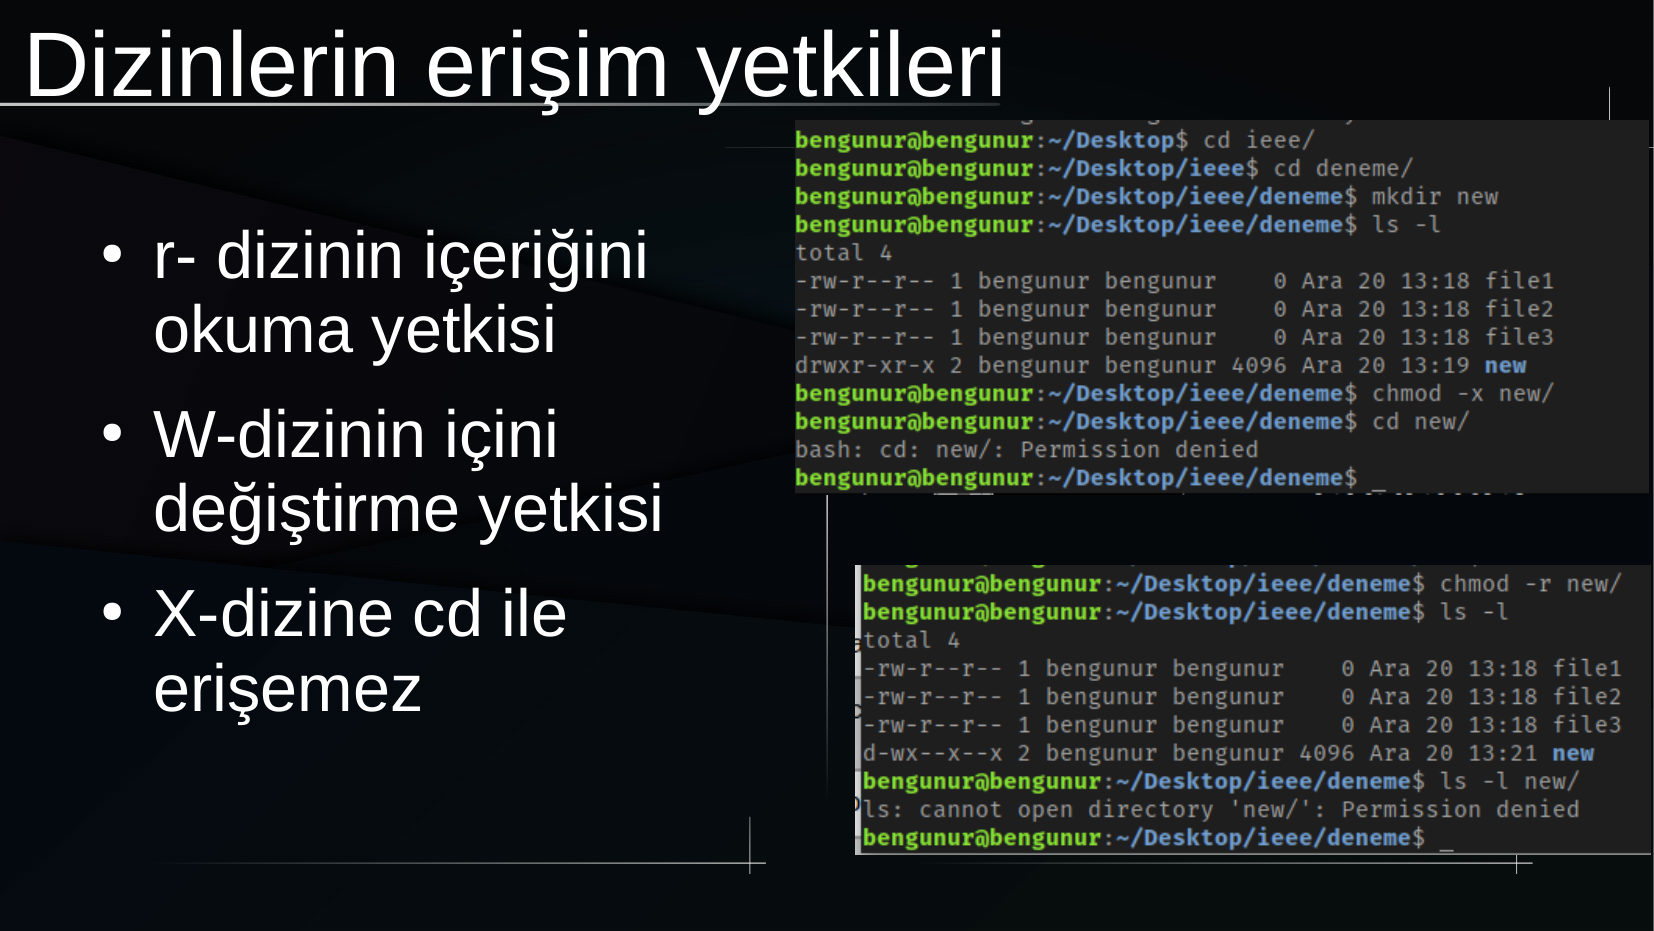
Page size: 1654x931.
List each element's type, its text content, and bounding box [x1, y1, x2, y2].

title Dizinlerin erişim yetkileri [23, 11, 1589, 119]
picture [0, 0, 1654, 931]
list r- dizinin içeriğini okuma yetkisi W-dizinin içini değiştirme yetkisi X-dizine cd ile erişemez [82, 217, 809, 758]
